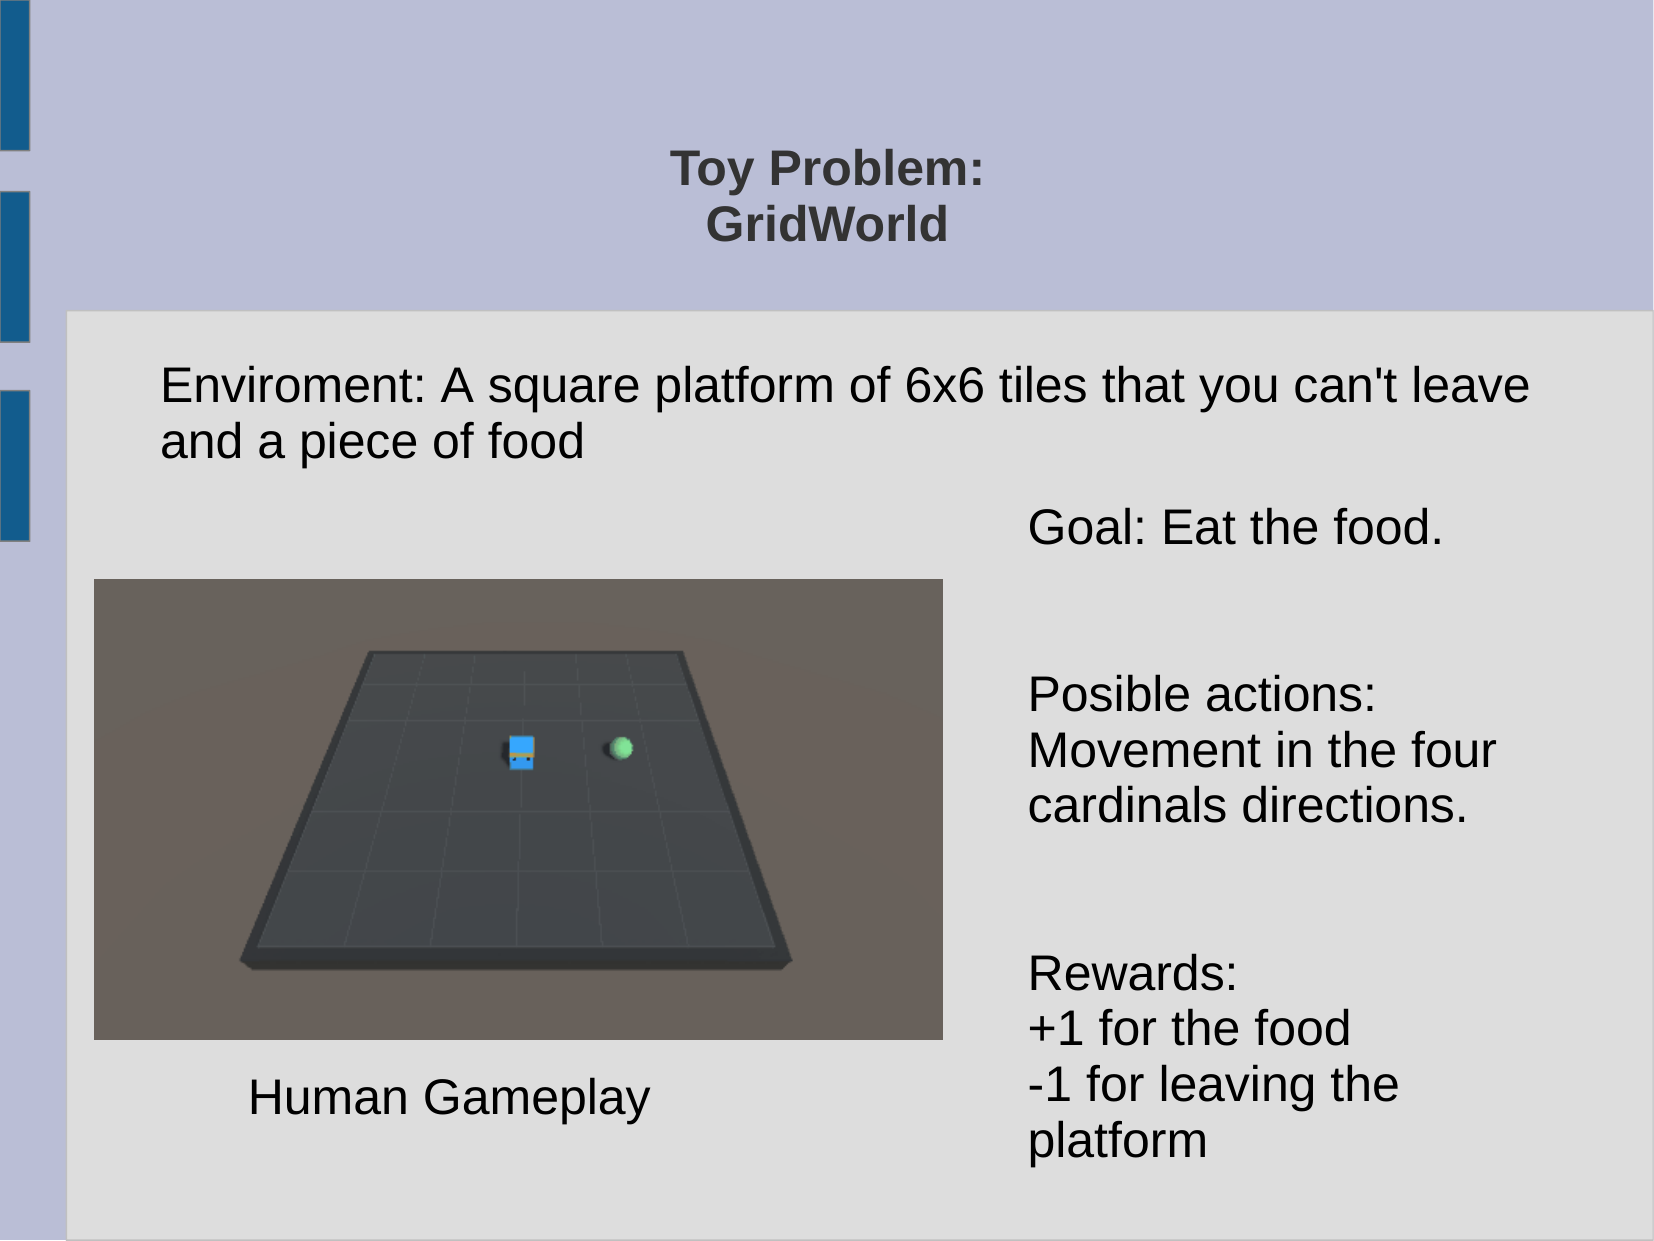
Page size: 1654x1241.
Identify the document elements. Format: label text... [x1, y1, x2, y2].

title Toy Problem: GridWorld [121, 91, 1534, 299]
text_box Goal: Eat the food. Posible actions: Movement in the four cardinals directions. Rewards: +1 for the food -1 for leaving the platform [1027, 496, 1595, 1166]
picture [94, 579, 943, 1040]
text_box Human Gameplay [247, 1066, 733, 1123]
text_box Enviroment: A square platform of 6x6 tiles that you can't leave and a piece of food [160, 354, 1607, 467]
